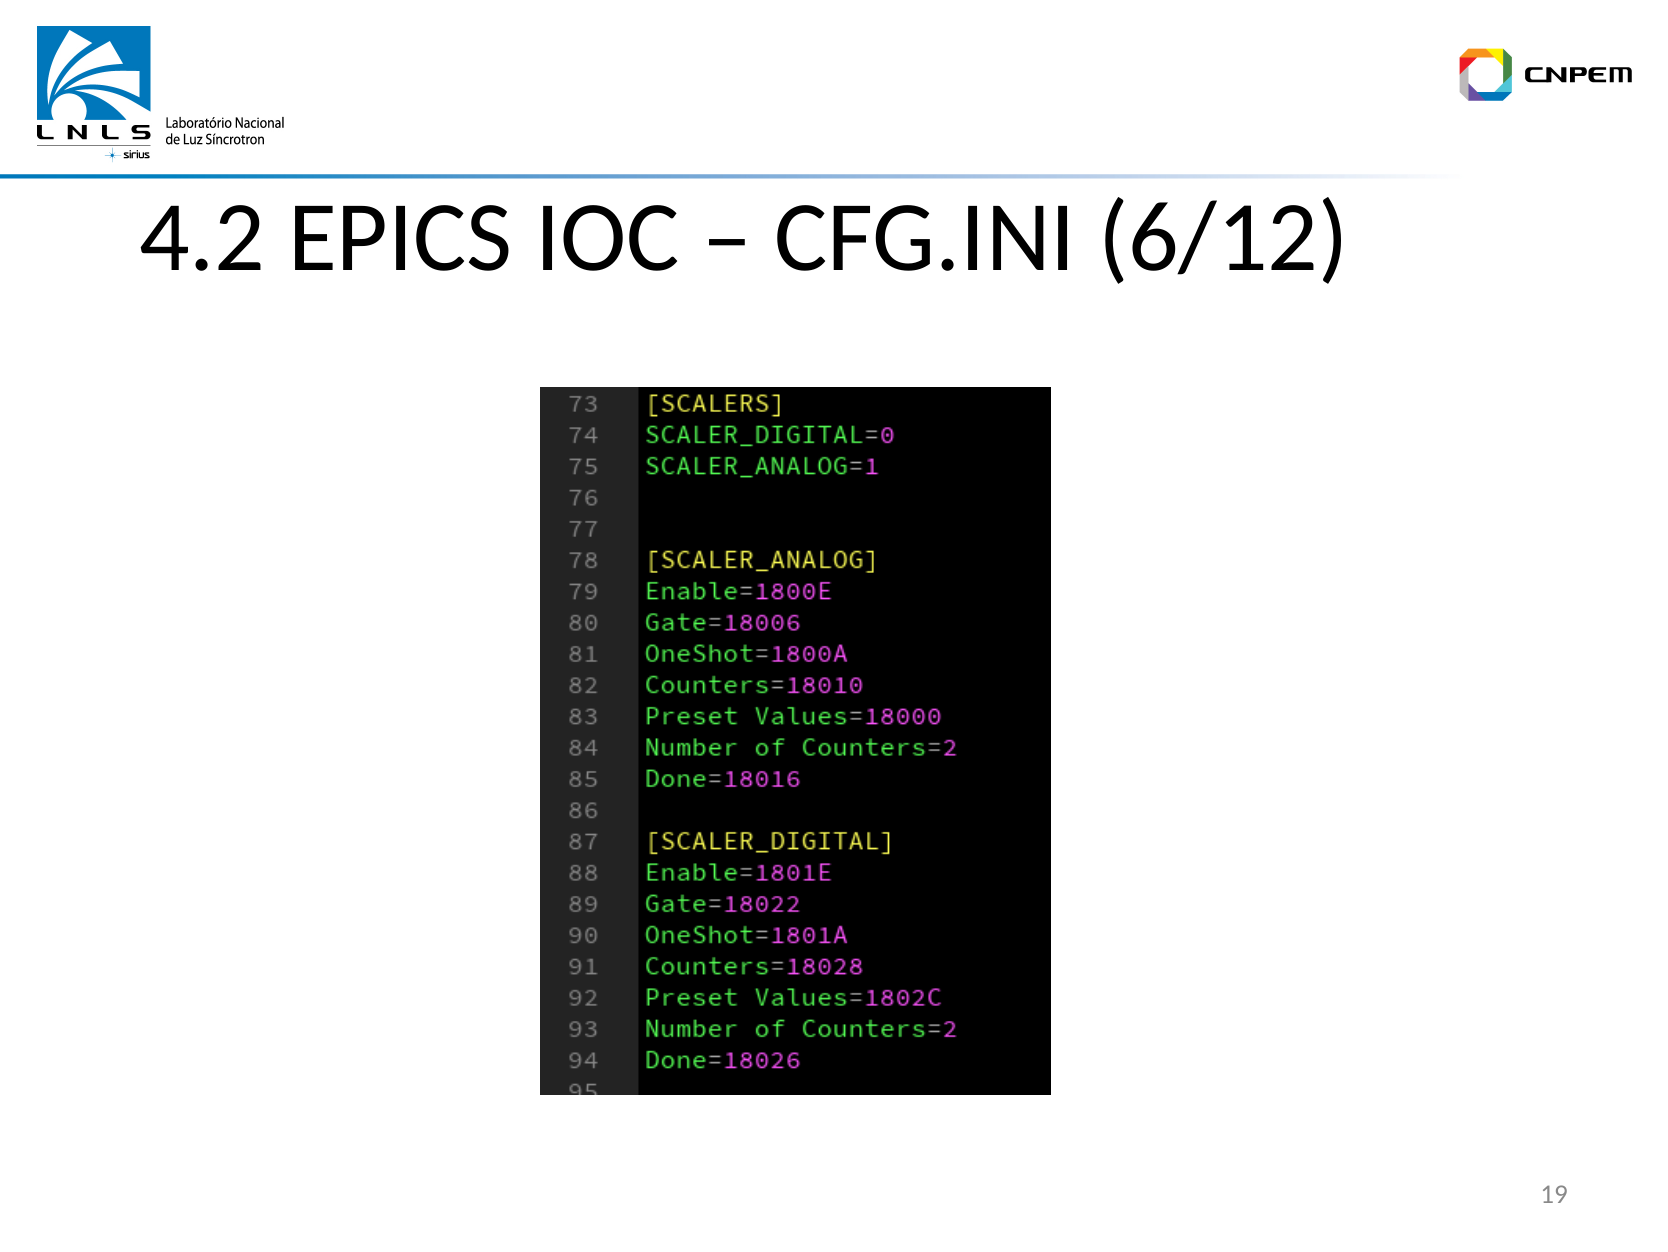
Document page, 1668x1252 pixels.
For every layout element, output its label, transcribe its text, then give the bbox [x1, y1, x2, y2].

text_box 4.2 EPICS IOC – CFG.INI (6/12) [139, 145, 1580, 346]
picture [0, 0, 1668, 1251]
